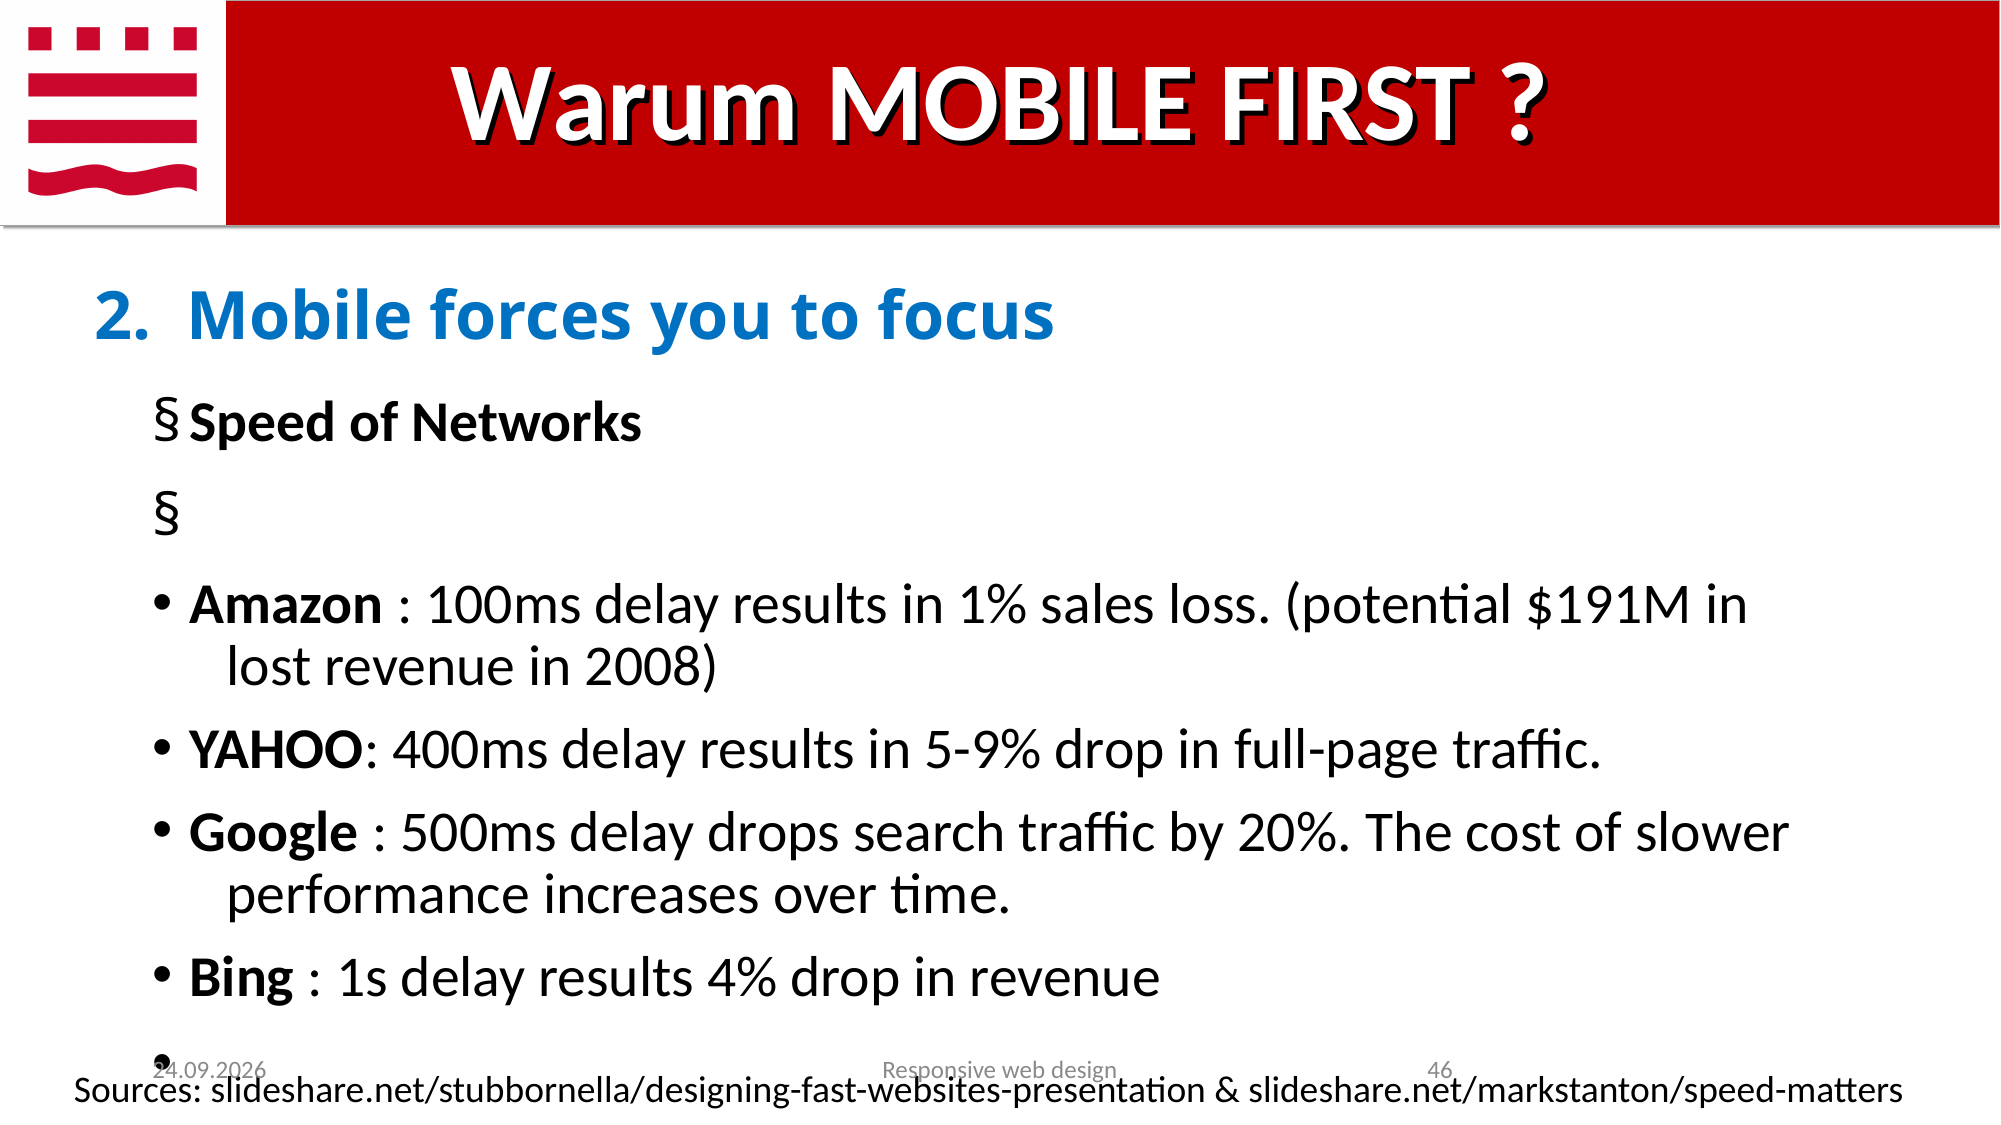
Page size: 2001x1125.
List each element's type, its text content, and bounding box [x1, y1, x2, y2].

text_box [1412, 1042, 1863, 1103]
text_box Sources: slideshare.net/stubbornella/designing-fast-websites-presentation & slideshare.net/markstanton/speed-matters [59, 1066, 1941, 1125]
text_box 2017/4/30 [137, 1042, 588, 1103]
picture [0, 0, 226, 225]
list Speed of Networks Amazon : 100ms delay results in 1% sales loss. (potential $191M in lost revenue in 2008) YAHOO: 400ms delay results in 5-9% drop in full-page traffic. Google : 500ms delay drops search traffic by 20%. The cost of slower performance increases over time. Bing : 1s delay results 4% drop in revenue [137, 383, 1863, 1022]
text_box Responsive web design [662, 1042, 1338, 1103]
title 2. Mobile forces you to focus [79, 274, 1805, 425]
text_box Warum MOBILE FIRST ? [226, 0, 2000, 225]
